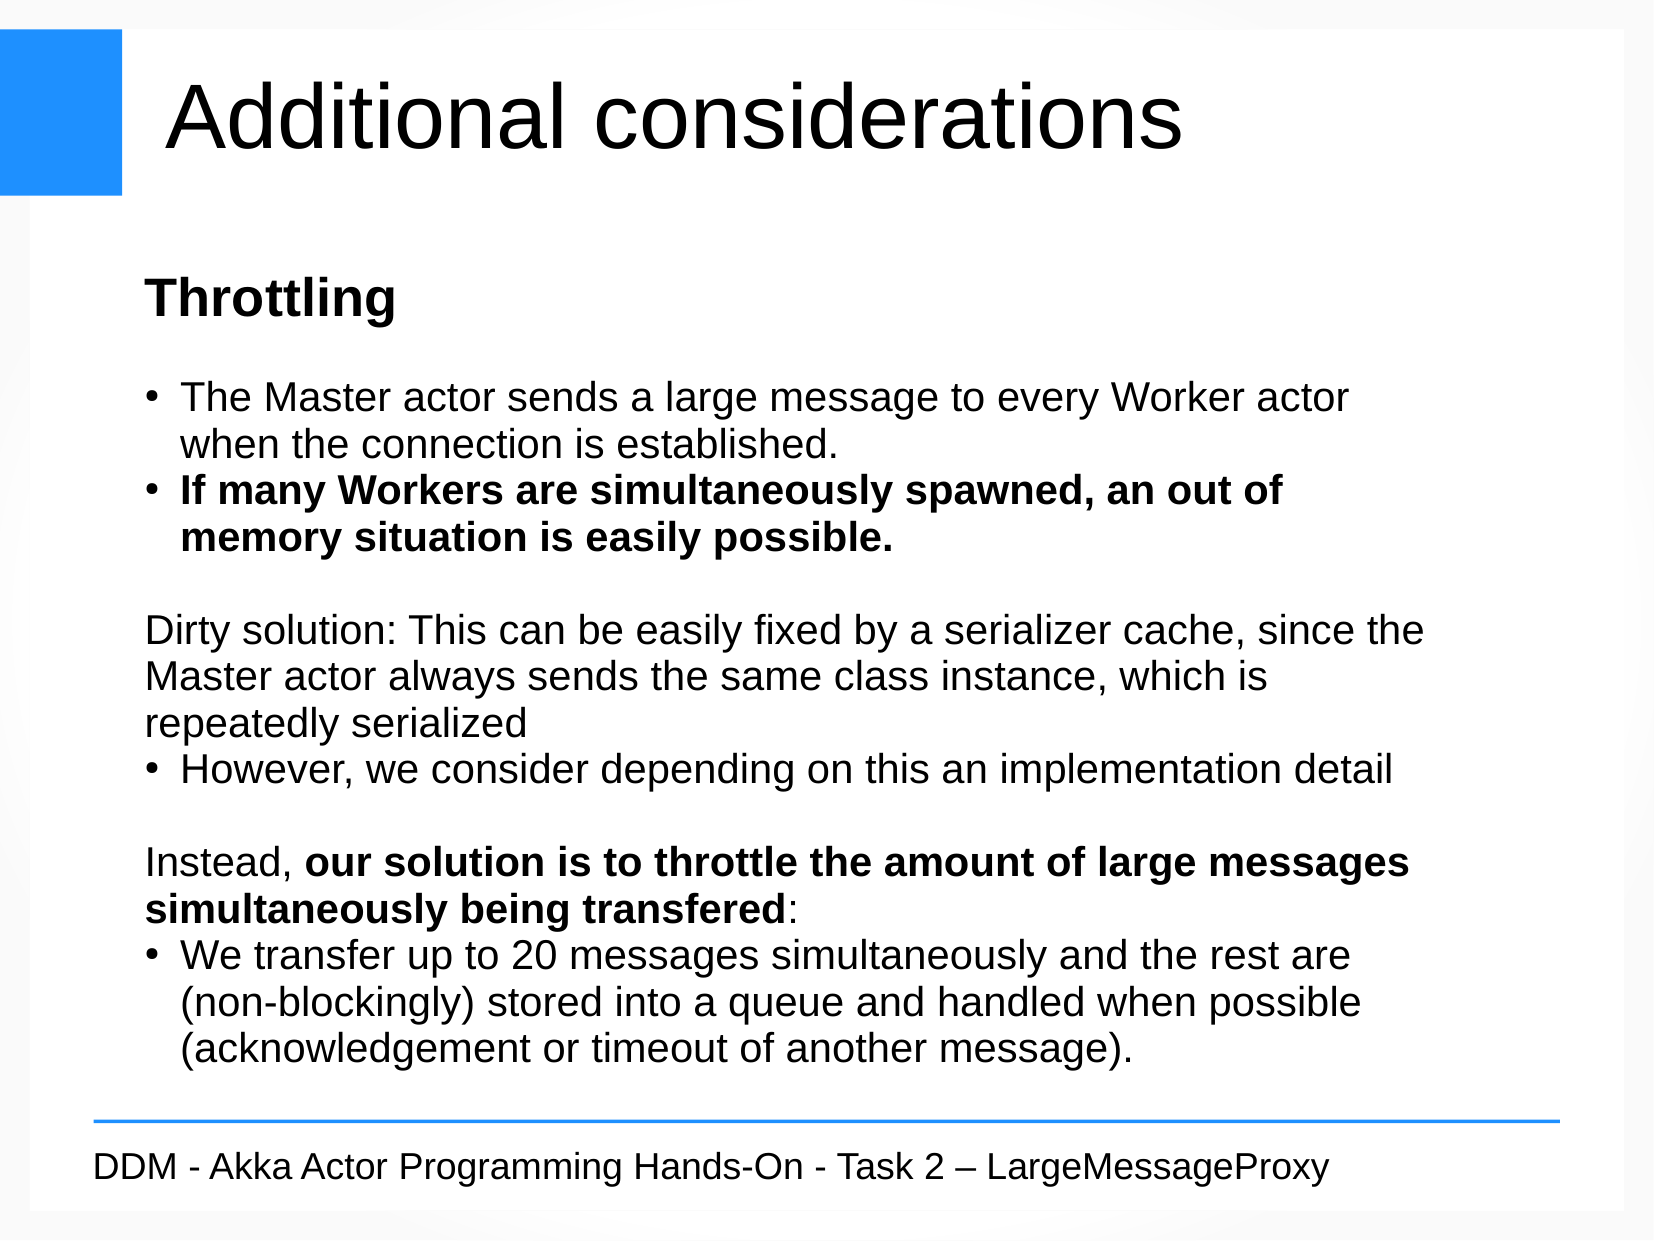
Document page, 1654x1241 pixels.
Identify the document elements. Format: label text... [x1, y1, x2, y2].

title Additional considerations [165, 13, 1524, 221]
text_box Throttling The Master actor sends a large message to every Worker actor when the connection is established. If many Workers are simultaneously spawned, an out of memory situation is easily possible. Dirty solution: This can be easily fixed by a serializer cache, since the Master actor always sends the same class instance, which is repeatedly serialized However, we consider depending on this an implementation detail Instead, our solution is to throttle the amount of large messages simultaneously being transfered: We transfer up to 20 messages simultaneously and the rest are (non-blockingly) stored into a queue and handled when possible (acknowledgement or timeout of another message). [129, 259, 1453, 1088]
text_box DDM - Akka Actor Programming Hands-On - Task 2 – LargeMessageProxy [77, 1138, 1512, 1195]
